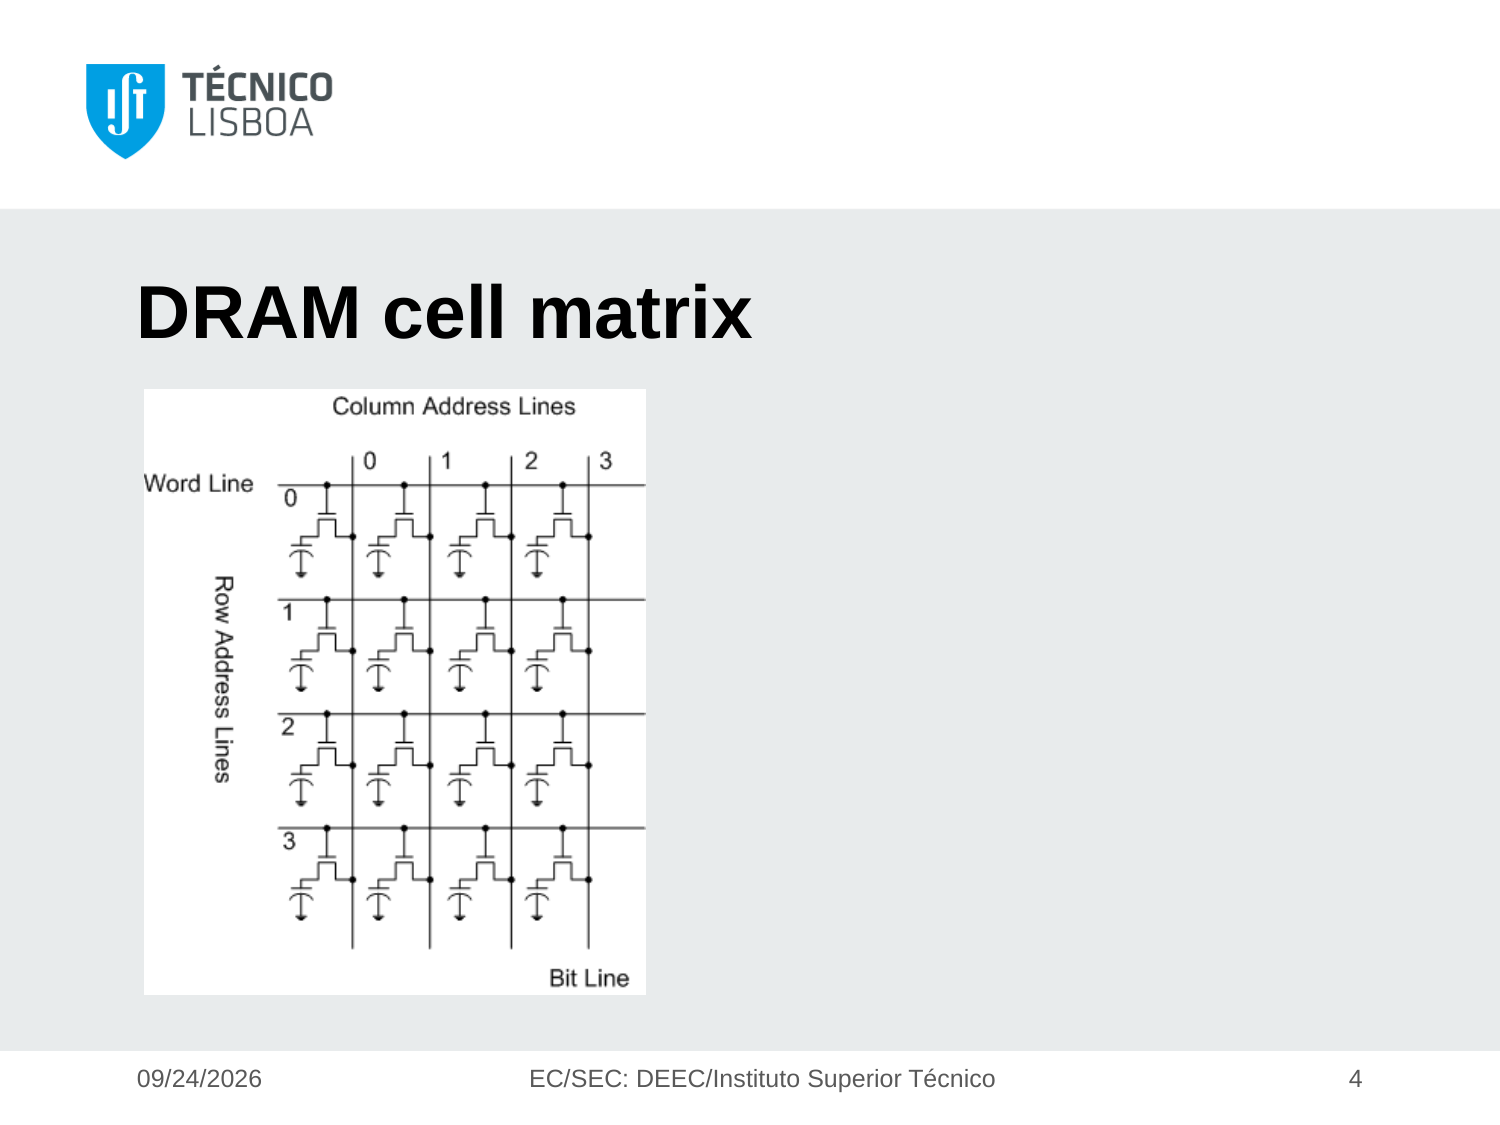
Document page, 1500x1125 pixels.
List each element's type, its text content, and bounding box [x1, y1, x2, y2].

slide_number 12/03/2020 [121, 1052, 425, 1103]
slide_number <number> [1077, 1052, 1378, 1103]
title DRAM cell matrix [121, 237, 1378, 381]
picture [0, 0, 1500, 1125]
footer EC/SEC: DEEC/Instituto Superior Técnico [512, 1052, 1021, 1103]
